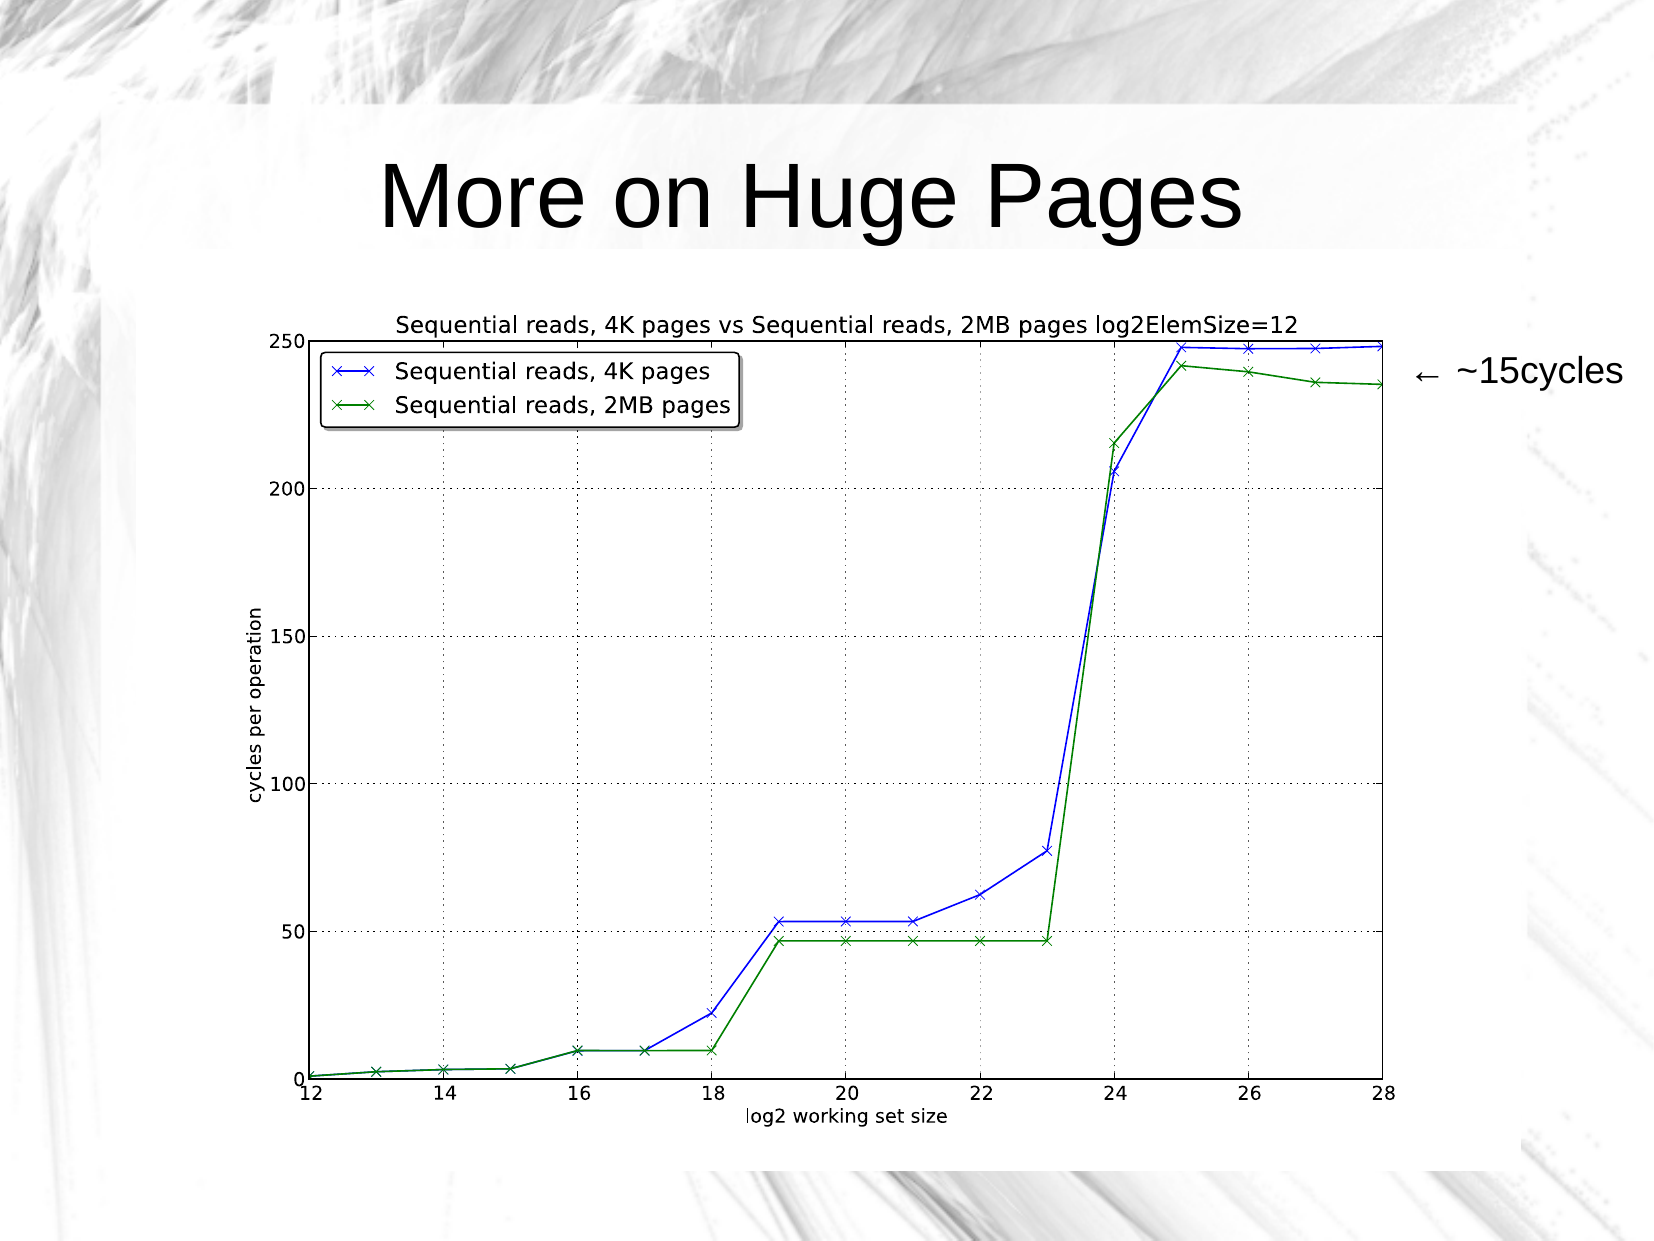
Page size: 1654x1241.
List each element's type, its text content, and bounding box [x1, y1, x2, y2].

title More on Huge Pages [118, 112, 1506, 281]
picture [0, 0, 1654, 1241]
text_box ← ~15cycles [1393, 342, 1654, 400]
